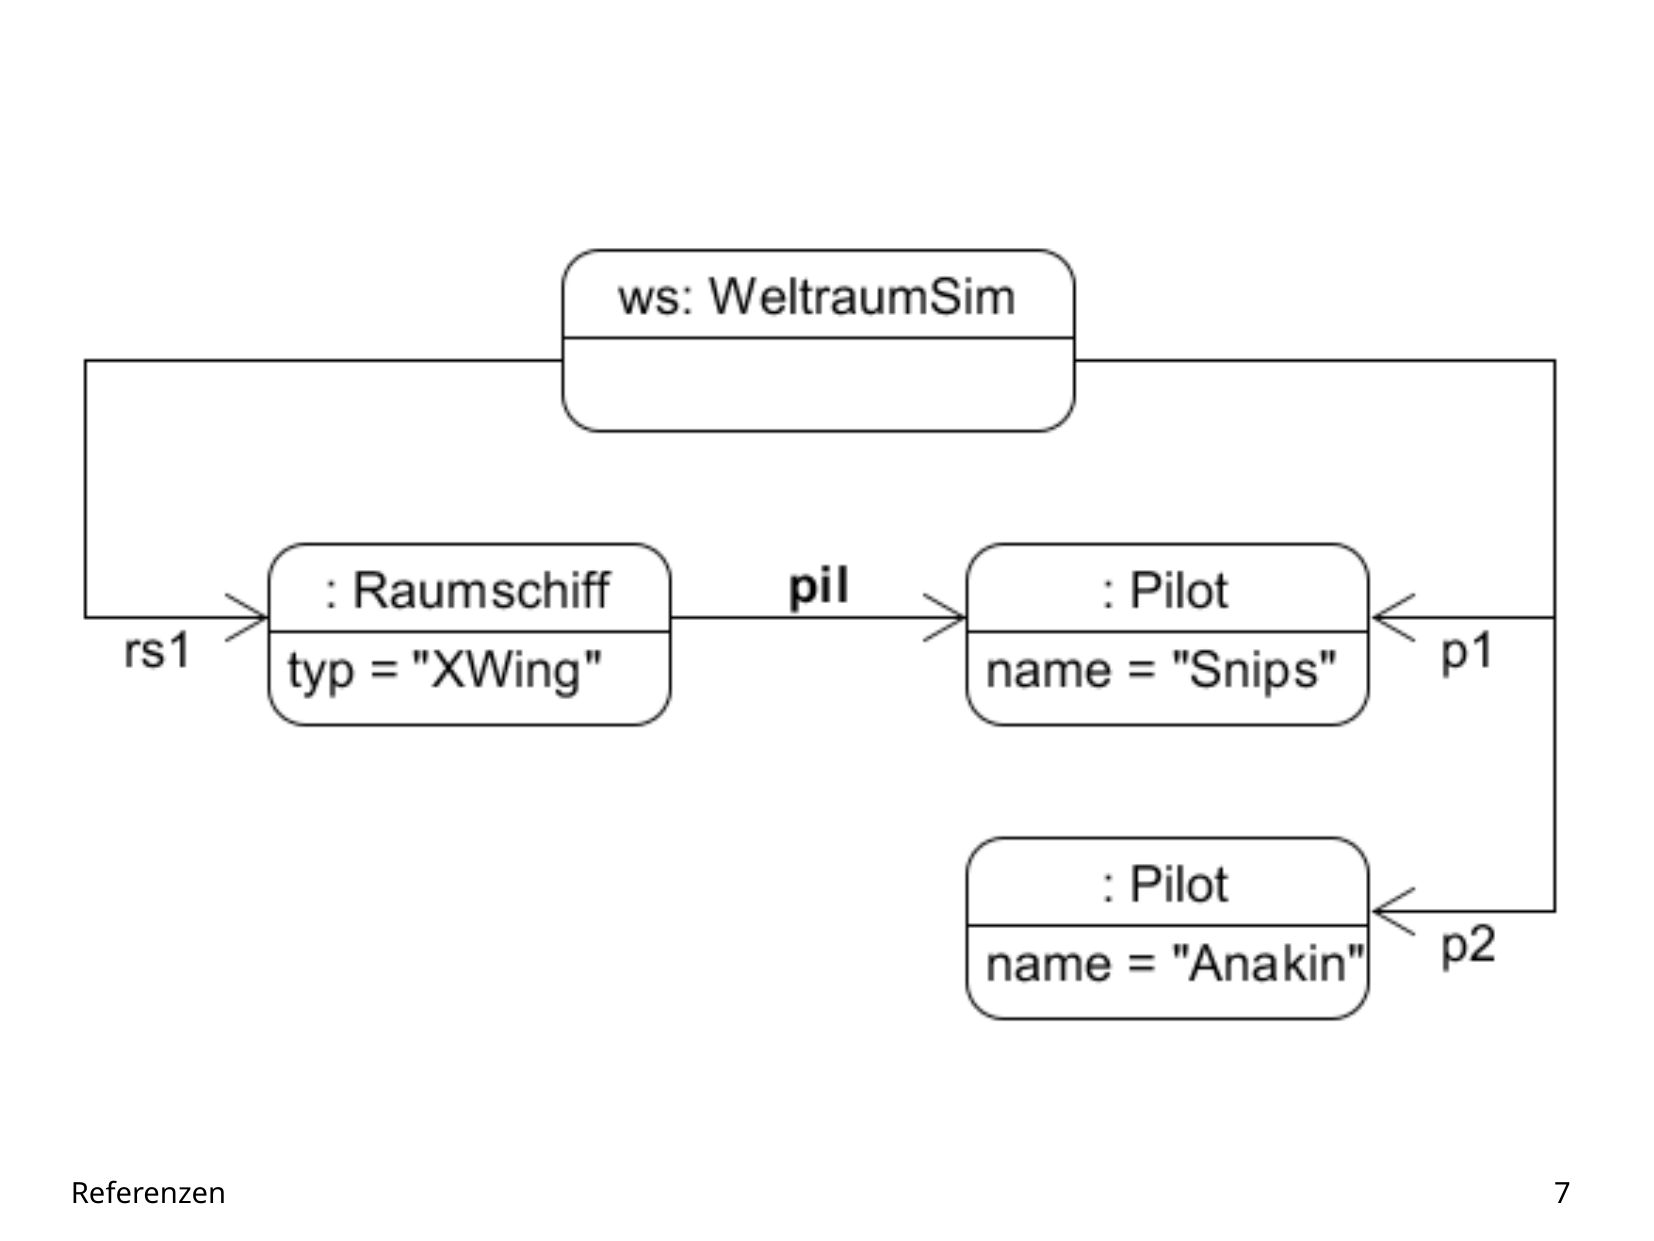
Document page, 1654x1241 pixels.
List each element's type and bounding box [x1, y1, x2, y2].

picture [82, 247, 1560, 1025]
